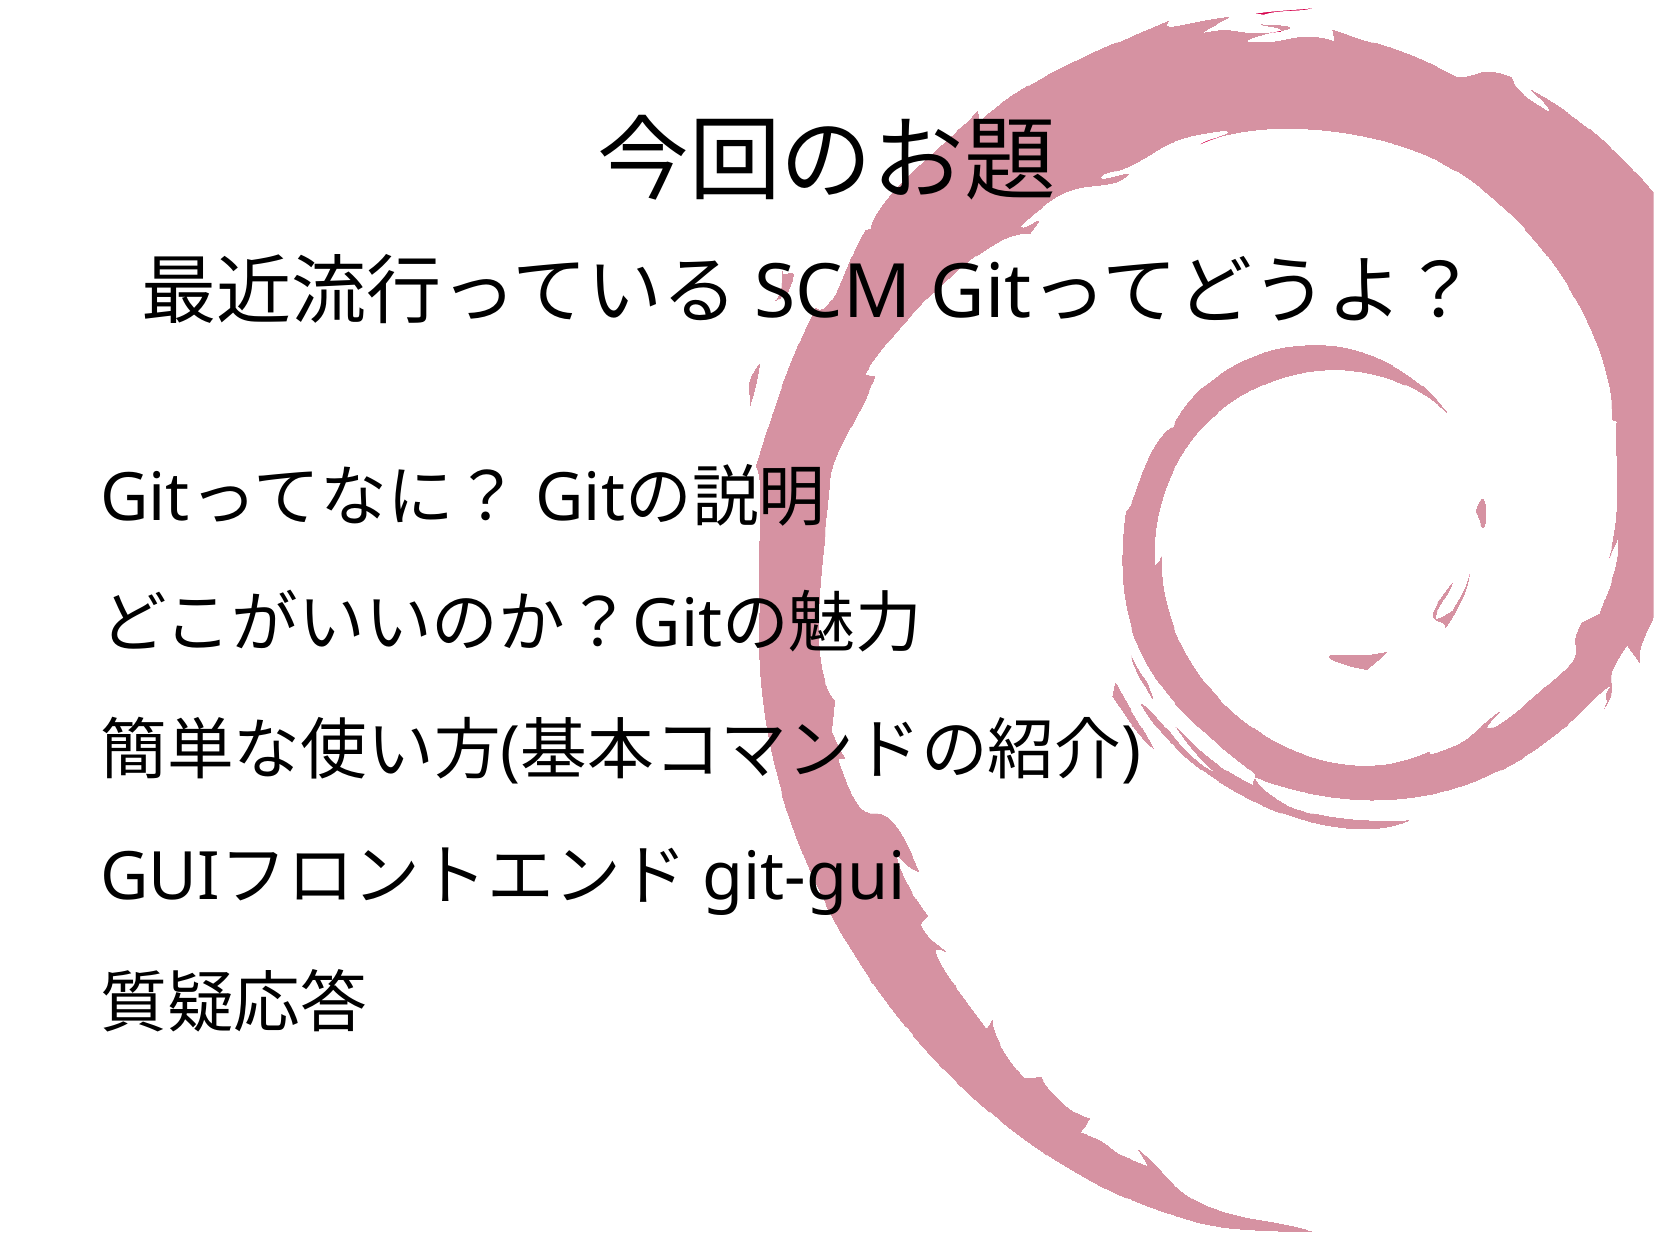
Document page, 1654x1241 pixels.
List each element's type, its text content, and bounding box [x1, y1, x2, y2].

list Gitってなに？ Gitの説明 どこがいいのか？Gitの魅力 簡単な使い方(基本コマンドの紹介) GUIフロントエンド git-gui 質疑応答 [82, 442, 1571, 1094]
text_box 最近流行っている SCM Gitってどうよ？ [118, 214, 1565, 346]
picture [738, 0, 1654, 1241]
title 今回のお題 [82, 49, 1571, 257]
